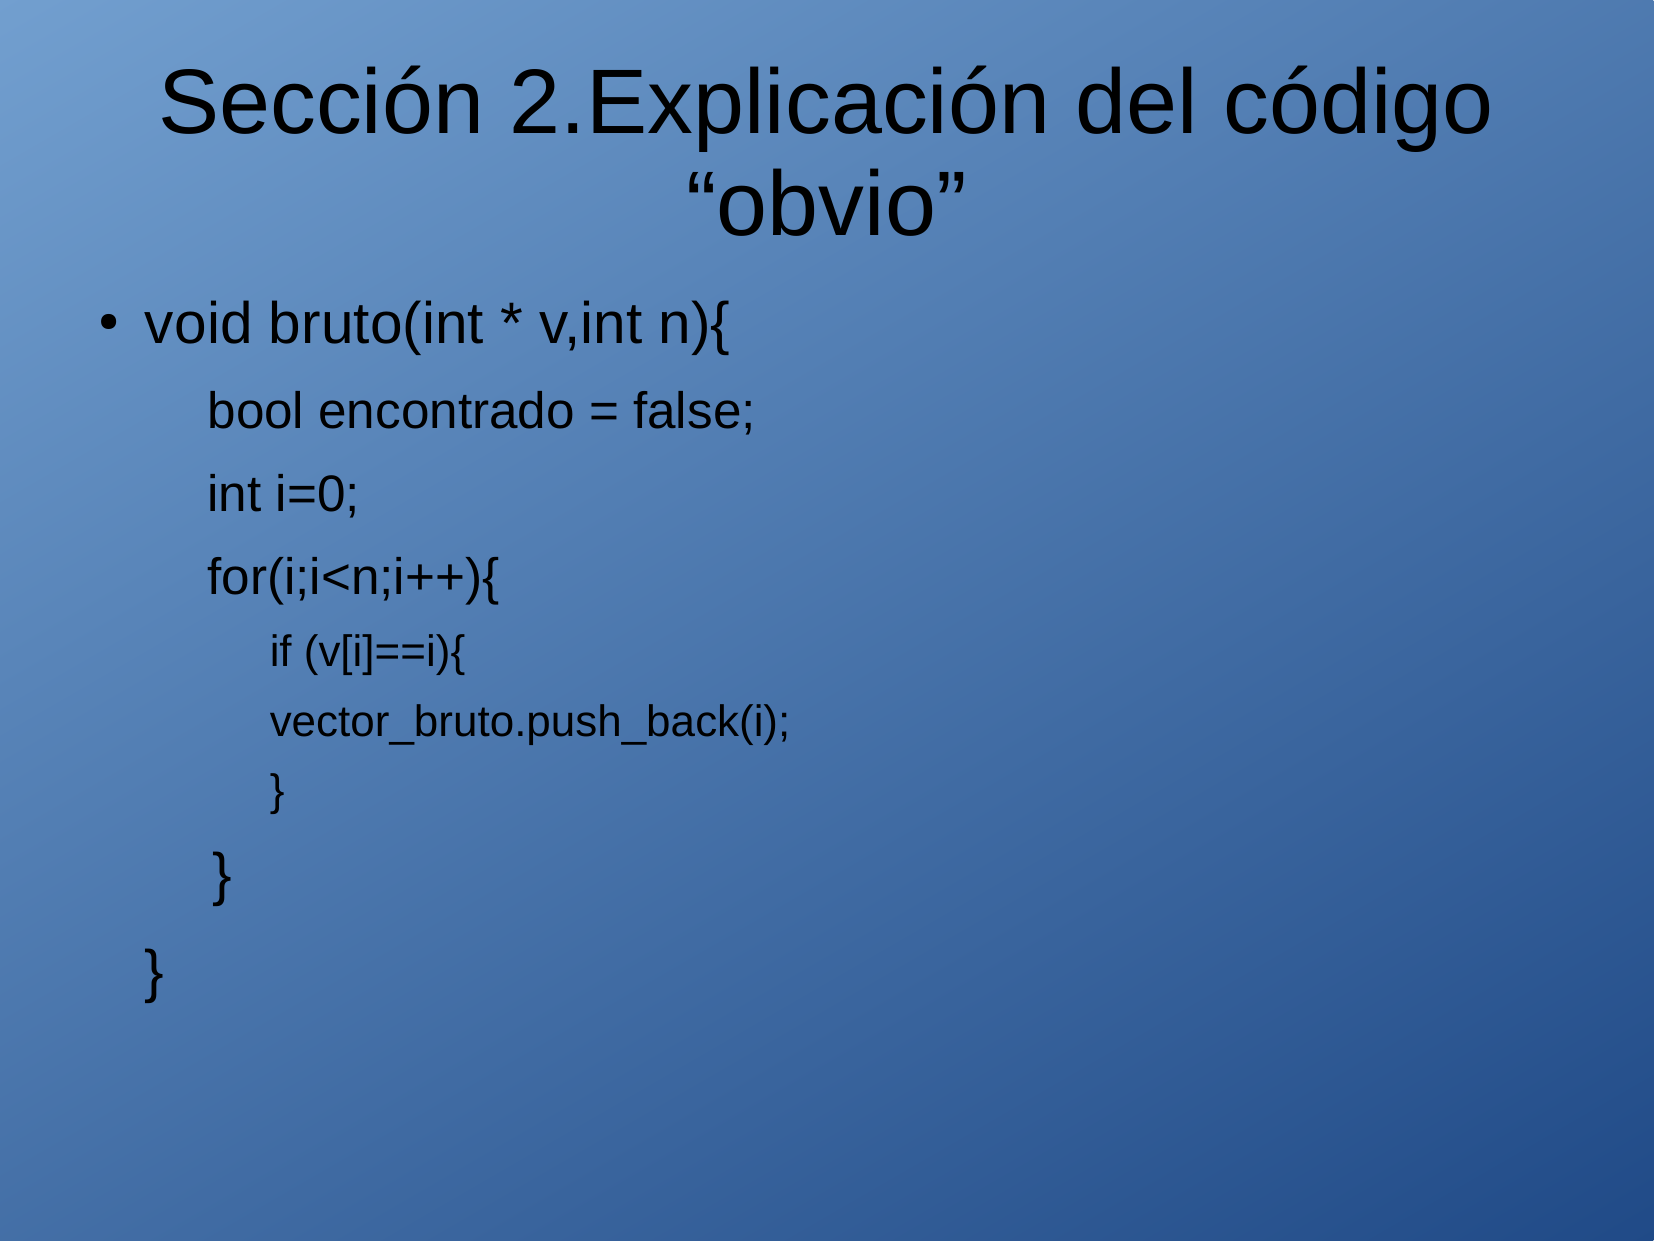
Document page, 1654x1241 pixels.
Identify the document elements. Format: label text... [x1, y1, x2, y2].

title Sección 2.Explicación del código “obvio” [82, 49, 1571, 257]
list void bruto(int * v,int n){ bool encontrado = false; int i=0; for(i;i<n;i++){ if (v[i]==i){ vector_bruto.push_back(i); } } } [82, 290, 1571, 1010]
